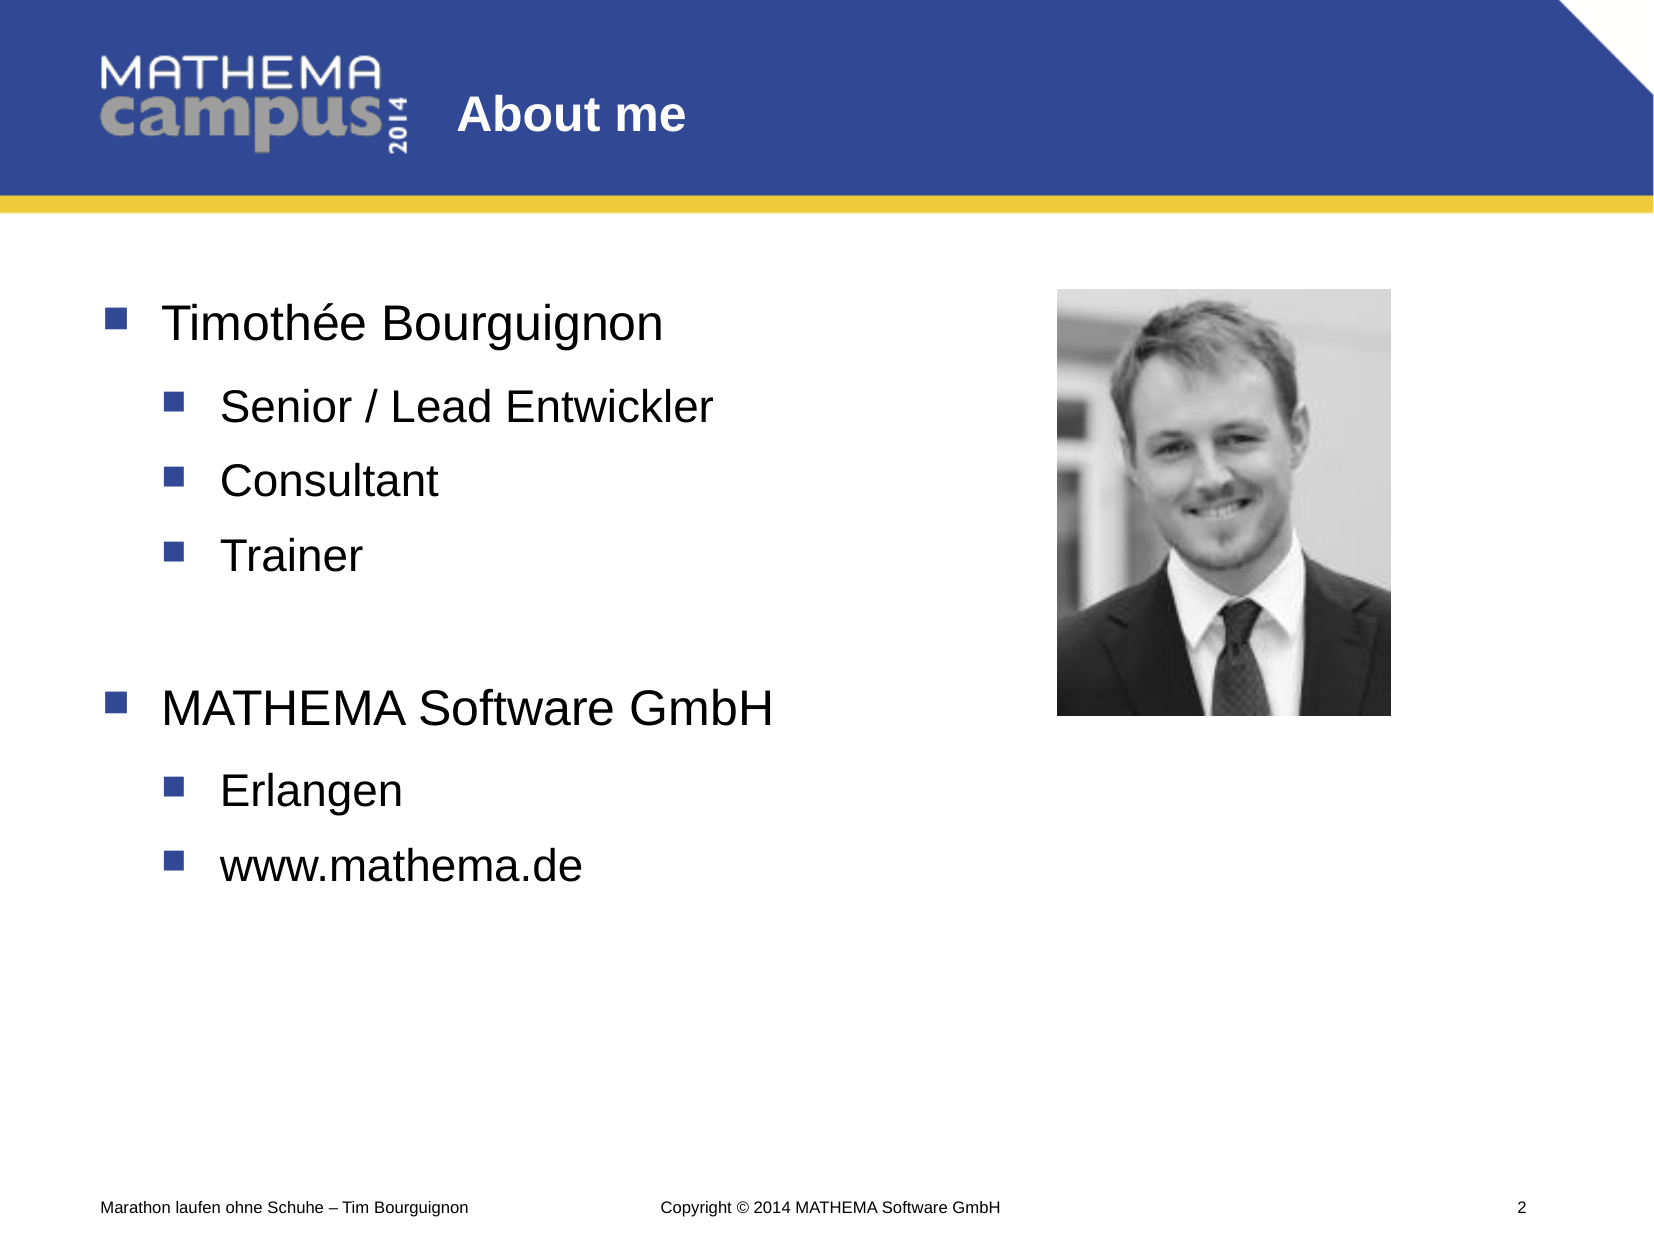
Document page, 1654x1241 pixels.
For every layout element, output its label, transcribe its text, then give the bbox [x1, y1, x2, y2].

title About me [456, 68, 1528, 160]
list Timothée Bourguignon Senior / Lead Entwickler Consultant Trainer MATHEMA Software GmbH Erlangen www.mathema.de [101, 295, 1528, 1139]
picture [0, 0, 1654, 217]
picture [1057, 289, 1391, 716]
